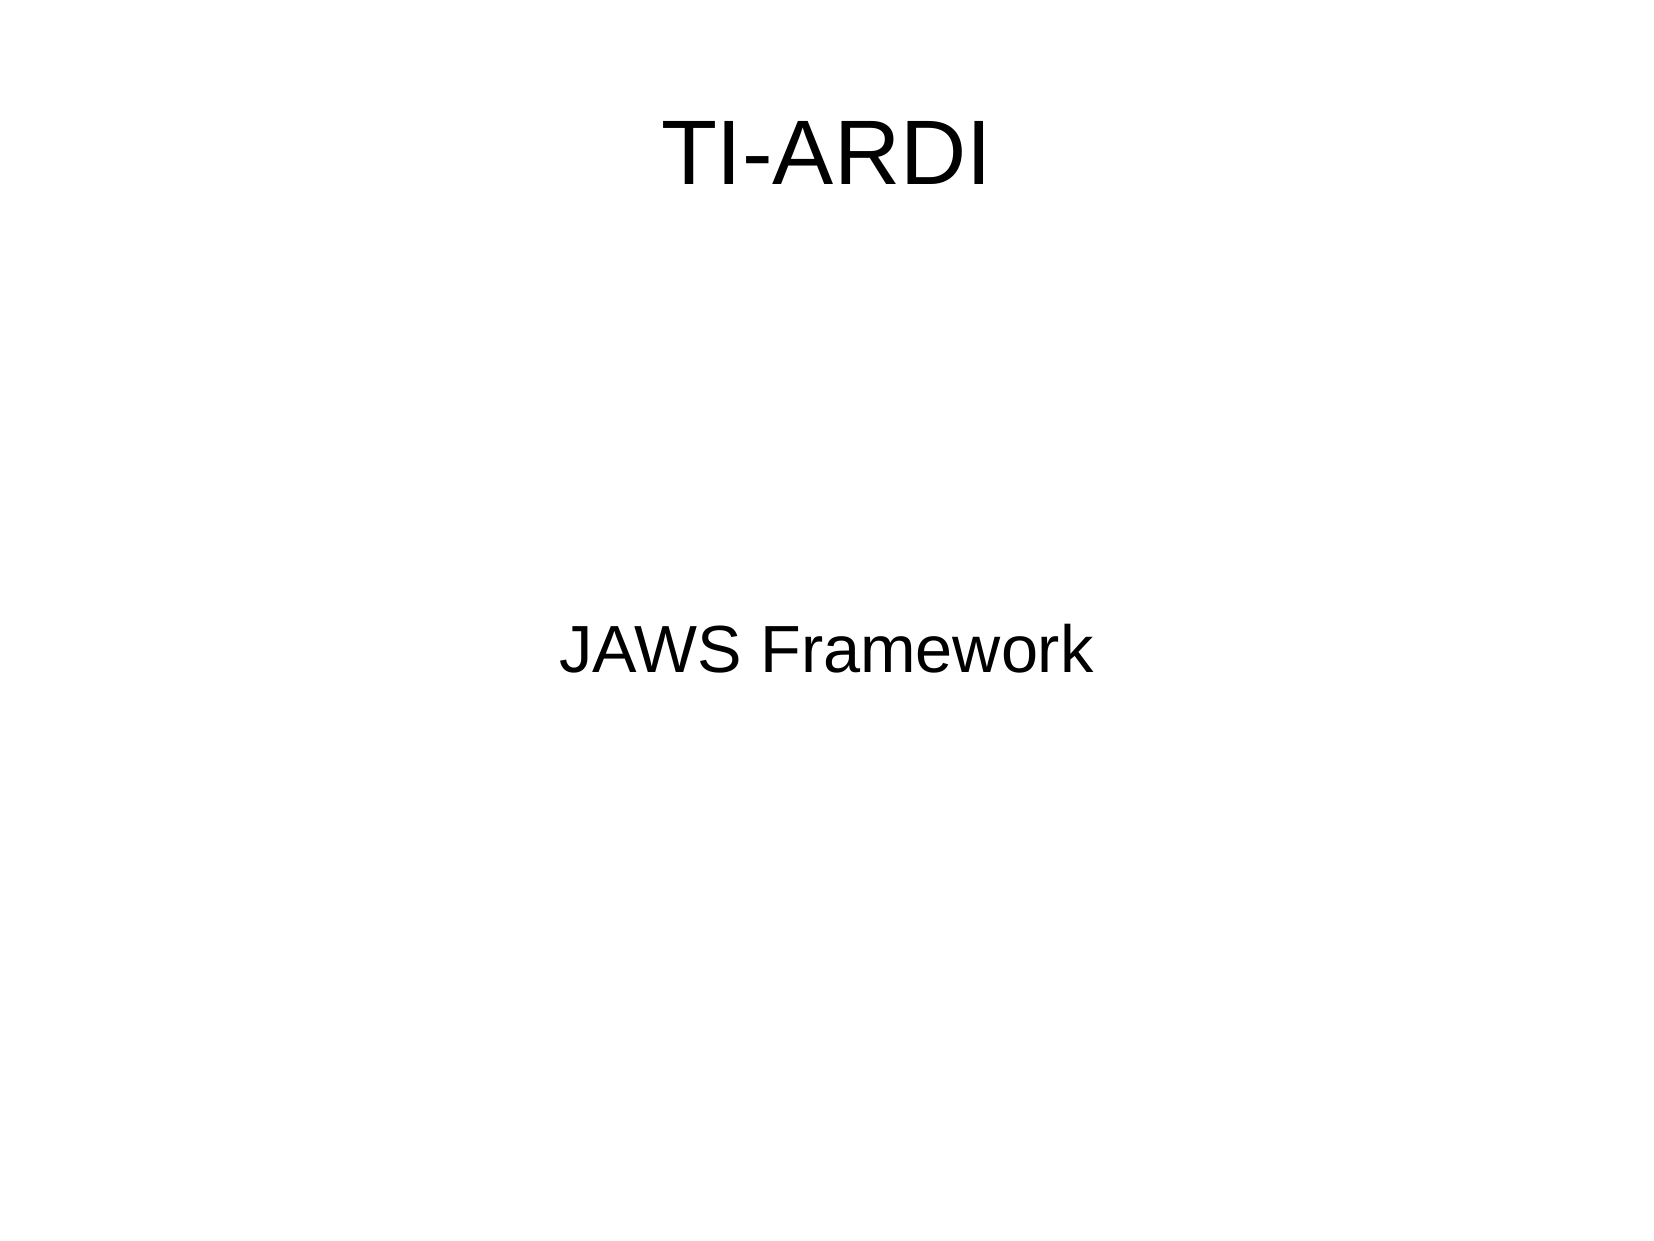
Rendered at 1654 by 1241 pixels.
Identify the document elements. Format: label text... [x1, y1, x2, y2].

title TI-ARDI [82, 49, 1571, 257]
subtitle JAWS Framework [82, 290, 1571, 1010]
